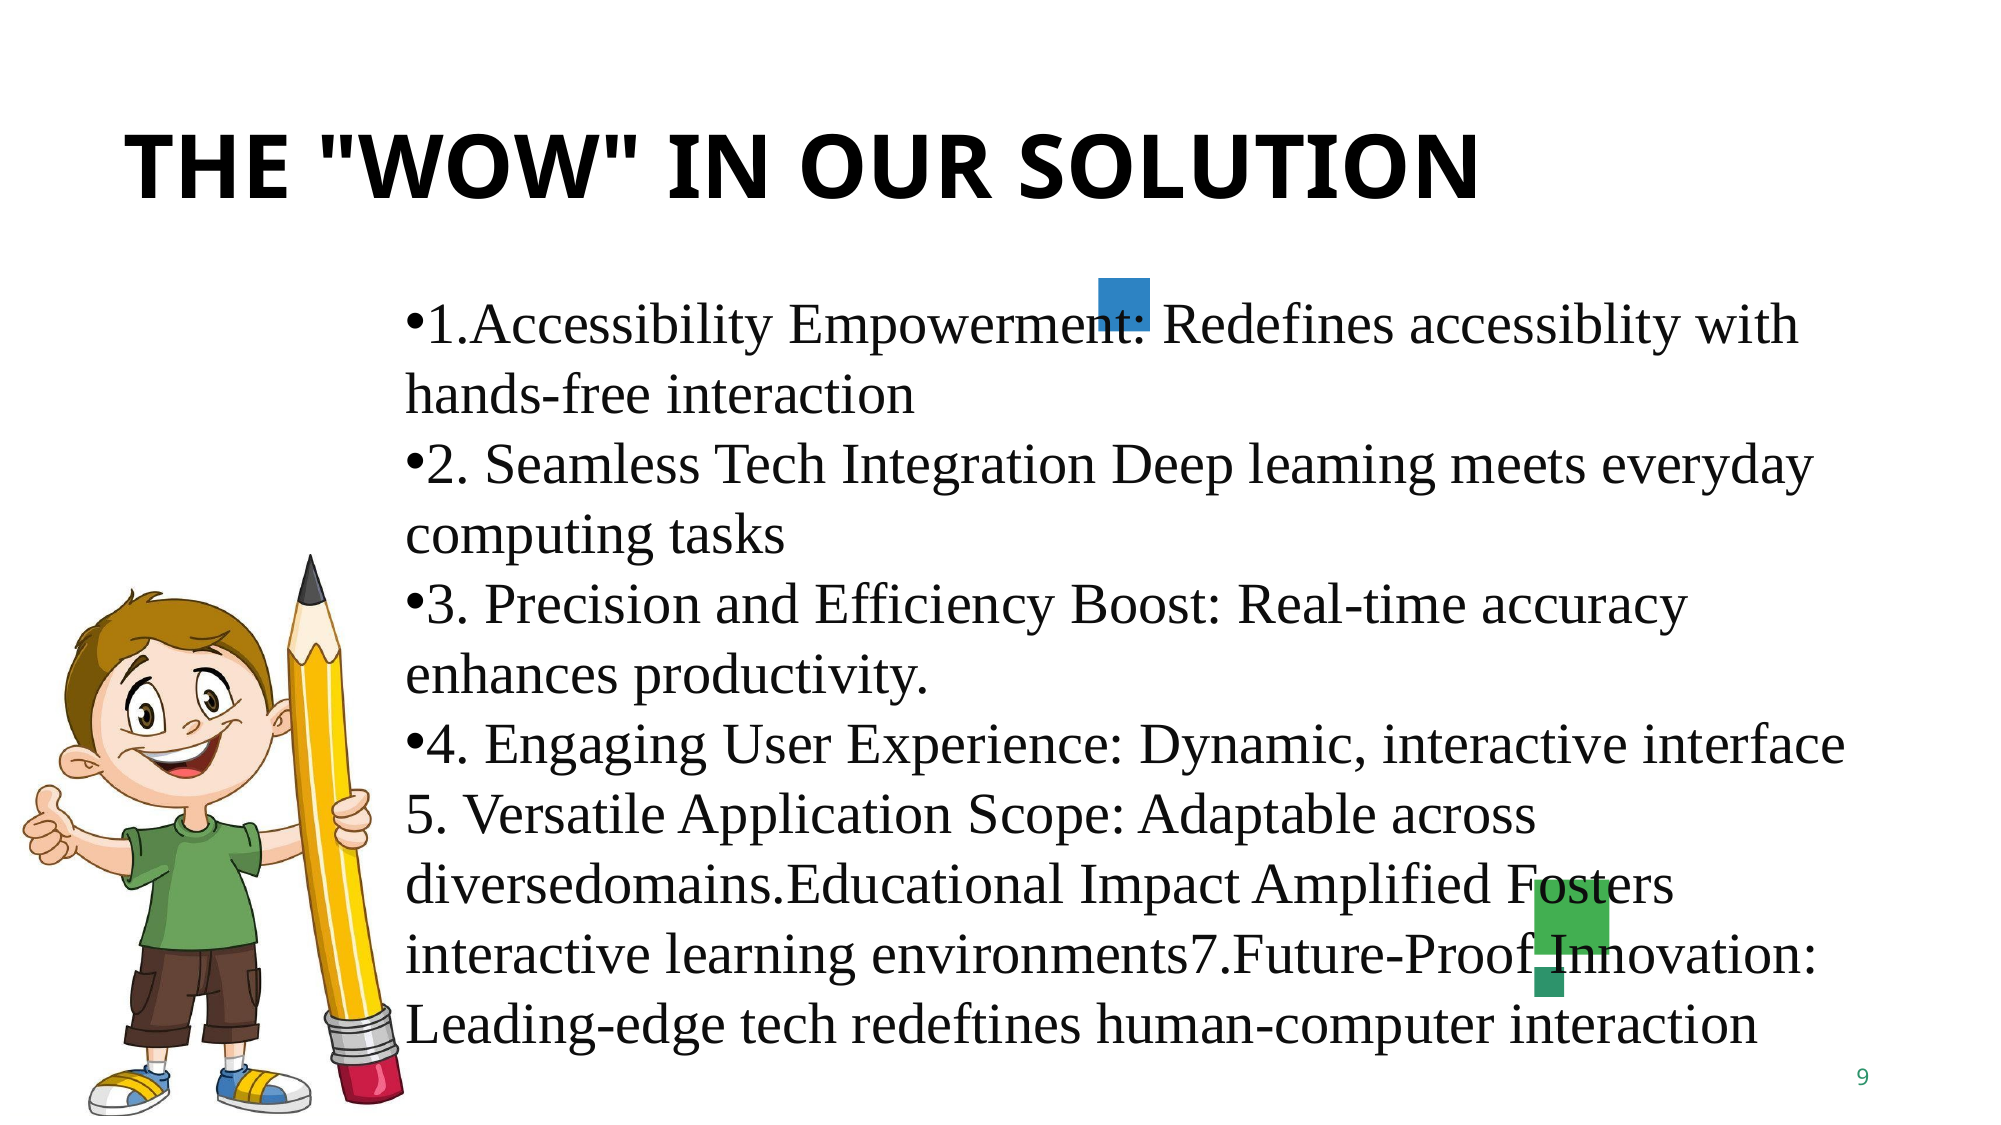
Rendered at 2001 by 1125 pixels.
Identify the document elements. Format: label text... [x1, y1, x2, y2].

picture [10, 554, 390, 1116]
title THE "WOW" IN OUR SOLUTION [121, 107, 1513, 213]
text_box 1.Accessibility Empowerment: Redefines accessiblity with hands-free interaction 2. Seamless Tech Integration Deep leaming meets everyday computing tasks 3. Precision and Efficiency Boost: Real-time accuracy enhances productivity. 4. Engaging User Experience: Dynamic, interactive interface 5. Versatile Application Scope: Adaptable across diversedomains.Educational Impact Amplified Fosters interactive learning environments7.Future-Proof Innovation: Leading-edge tech redeftines human-computer interaction [390, 278, 1907, 1119]
